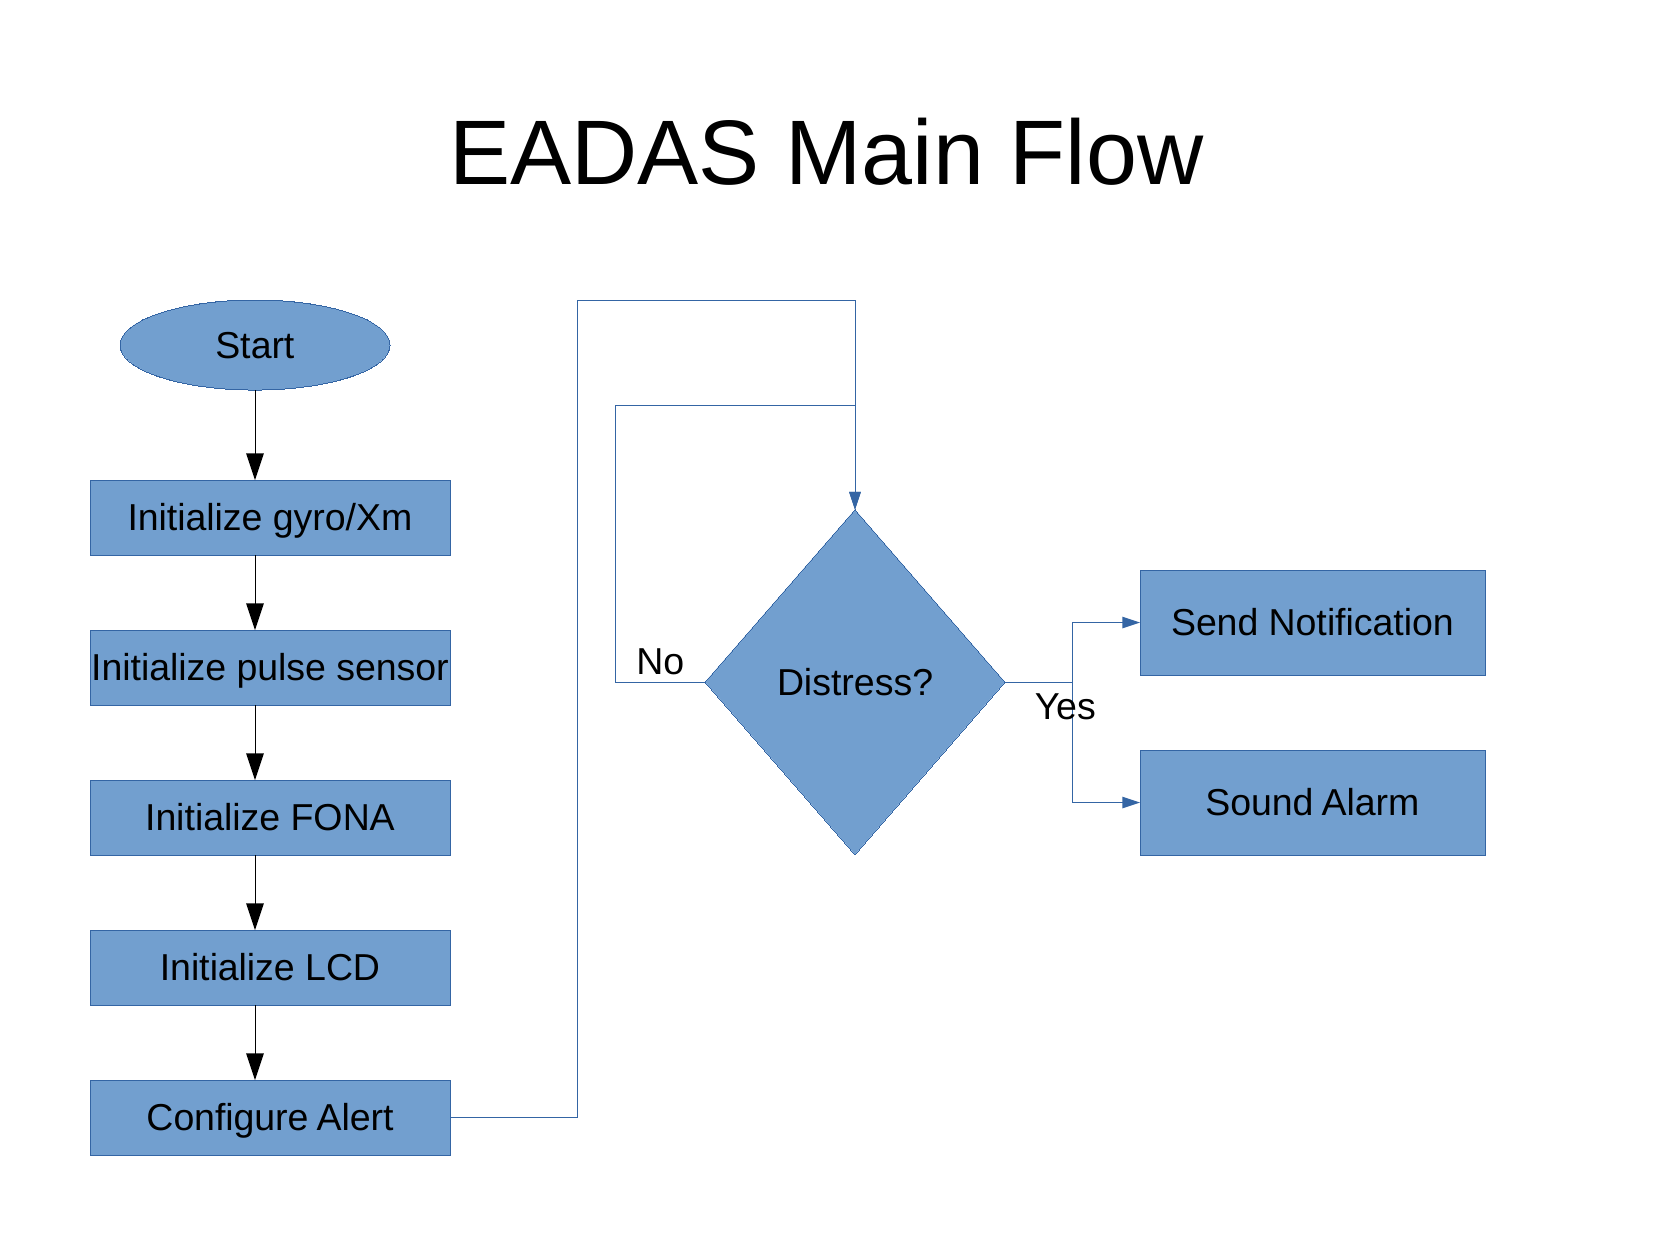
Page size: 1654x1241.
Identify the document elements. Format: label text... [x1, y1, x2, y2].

text_box Start [120, 300, 391, 391]
text_box Initialize LCD [90, 930, 451, 1006]
text_box Distress? [706, 510, 1005, 855]
text_box Yes [1020, 678, 1111, 736]
text_box Sound Alarm [1140, 750, 1486, 856]
text_box Send Notification [1140, 570, 1486, 676]
text_box Initialize pulse sensor [90, 630, 451, 706]
title EADAS Main Flow [82, 49, 1571, 257]
text_box Initialize gyro/Xm [90, 480, 451, 556]
text_box No [615, 632, 706, 690]
text_box Initialize FONA [90, 780, 451, 856]
text_box Configure Alert [90, 1080, 451, 1156]
